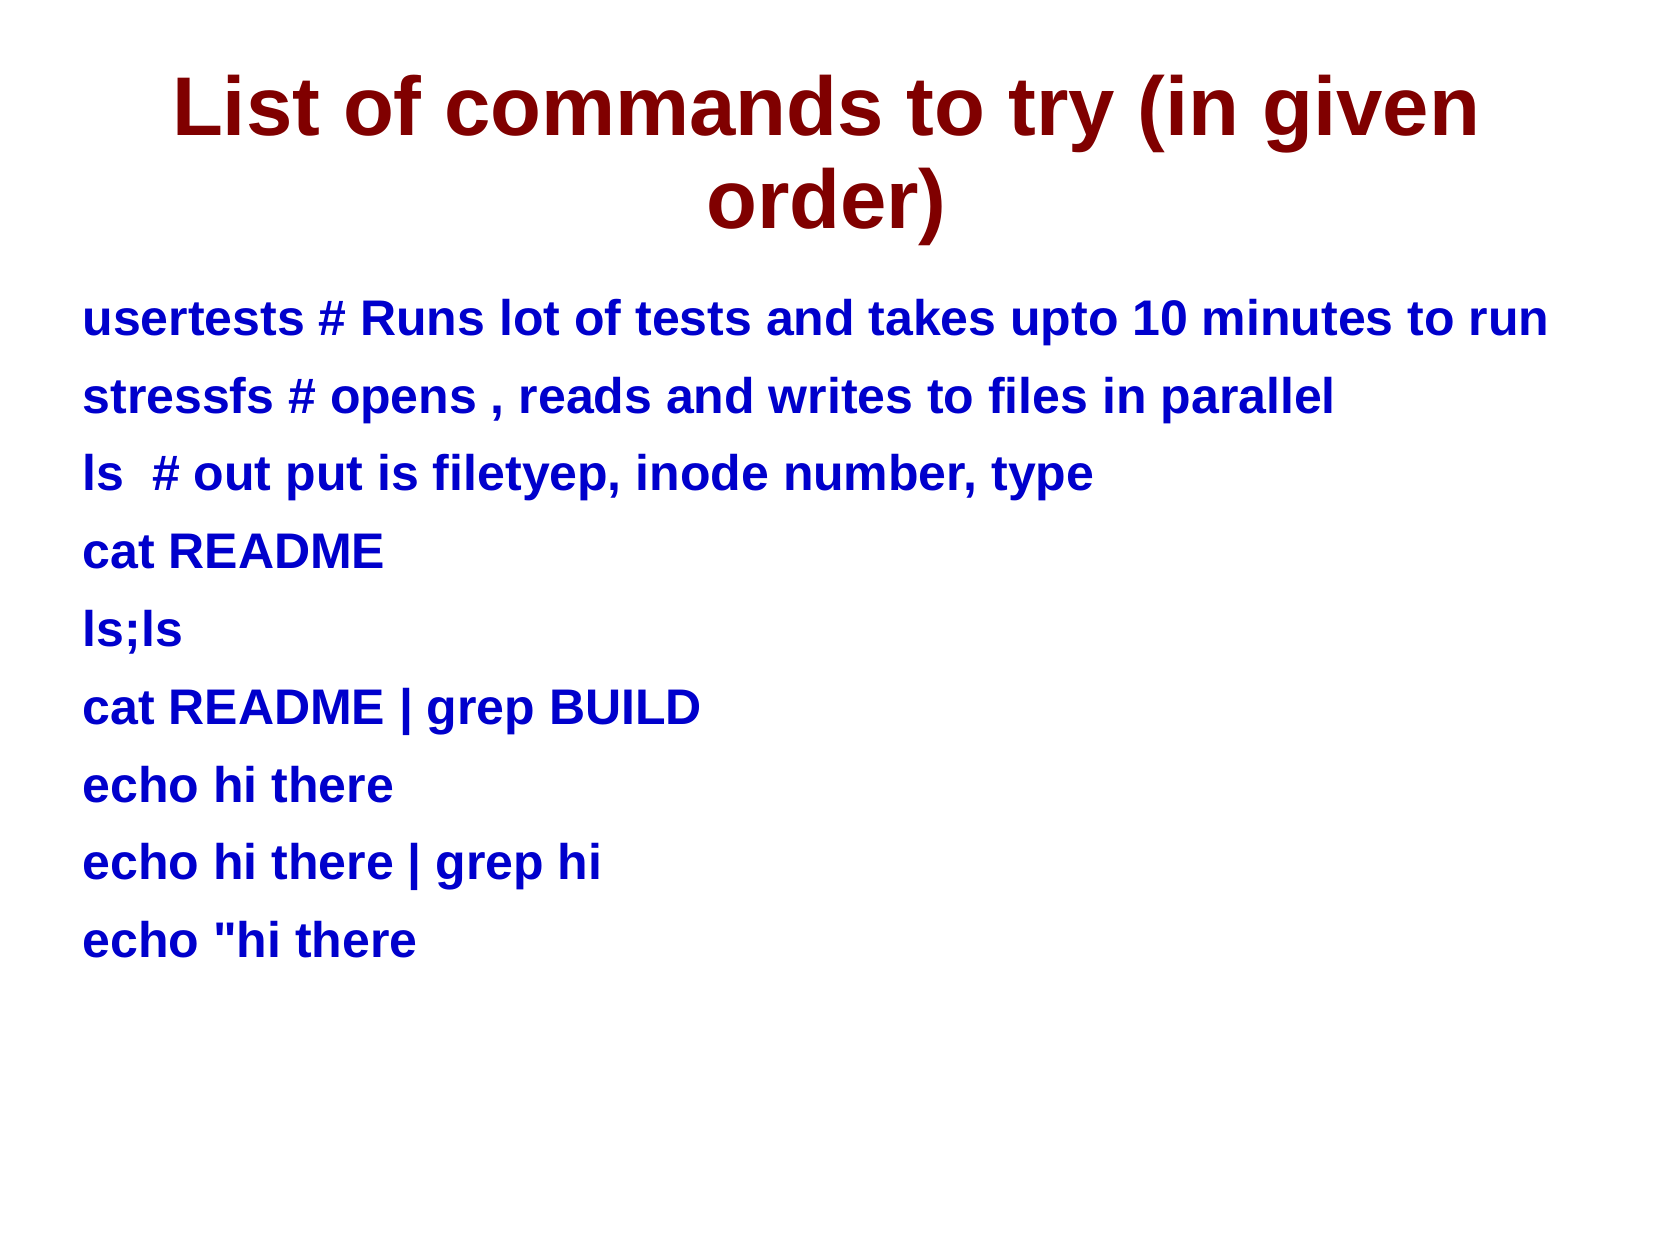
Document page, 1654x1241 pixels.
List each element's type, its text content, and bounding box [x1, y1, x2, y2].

list usertests # Runs lot of tests and takes upto 10 minutes to run stressfs # opens , reads and writes to files in parallel ls # out put is filetyep, inode number, type cat README ls;ls cat README | grep BUILD echo hi there echo hi there | grep hi echo "hi there [82, 290, 1571, 1010]
title List of commands to try (in given order) [82, 28, 1571, 277]
